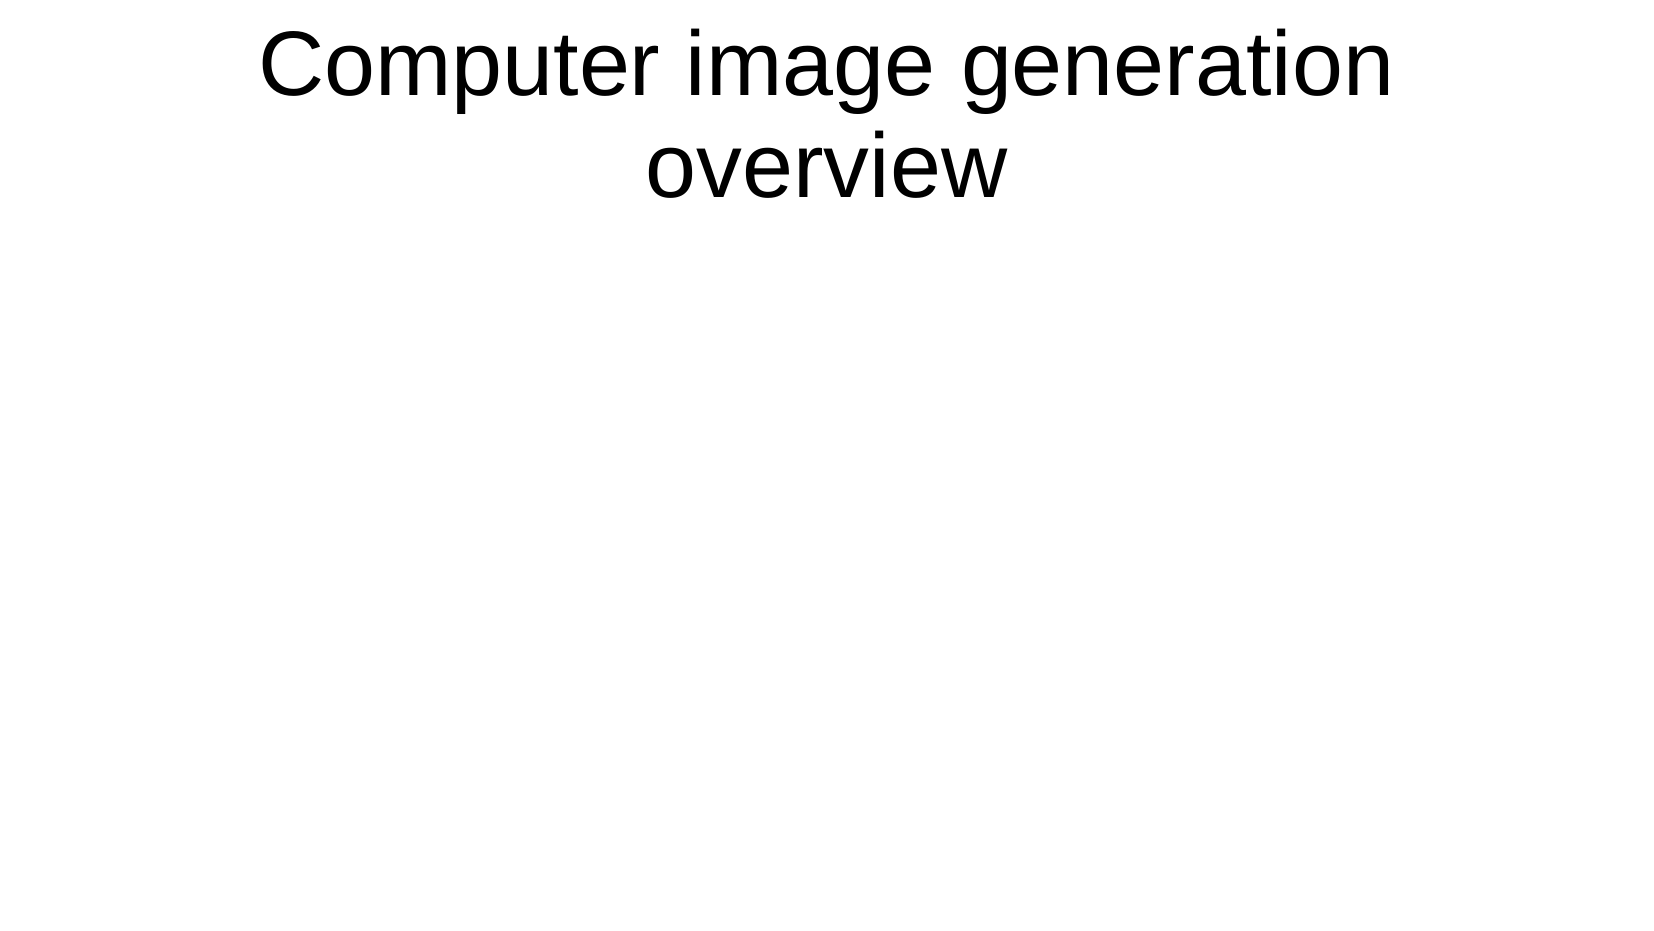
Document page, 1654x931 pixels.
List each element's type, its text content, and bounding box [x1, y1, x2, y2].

title Computer image generation overview [82, 12, 1571, 218]
